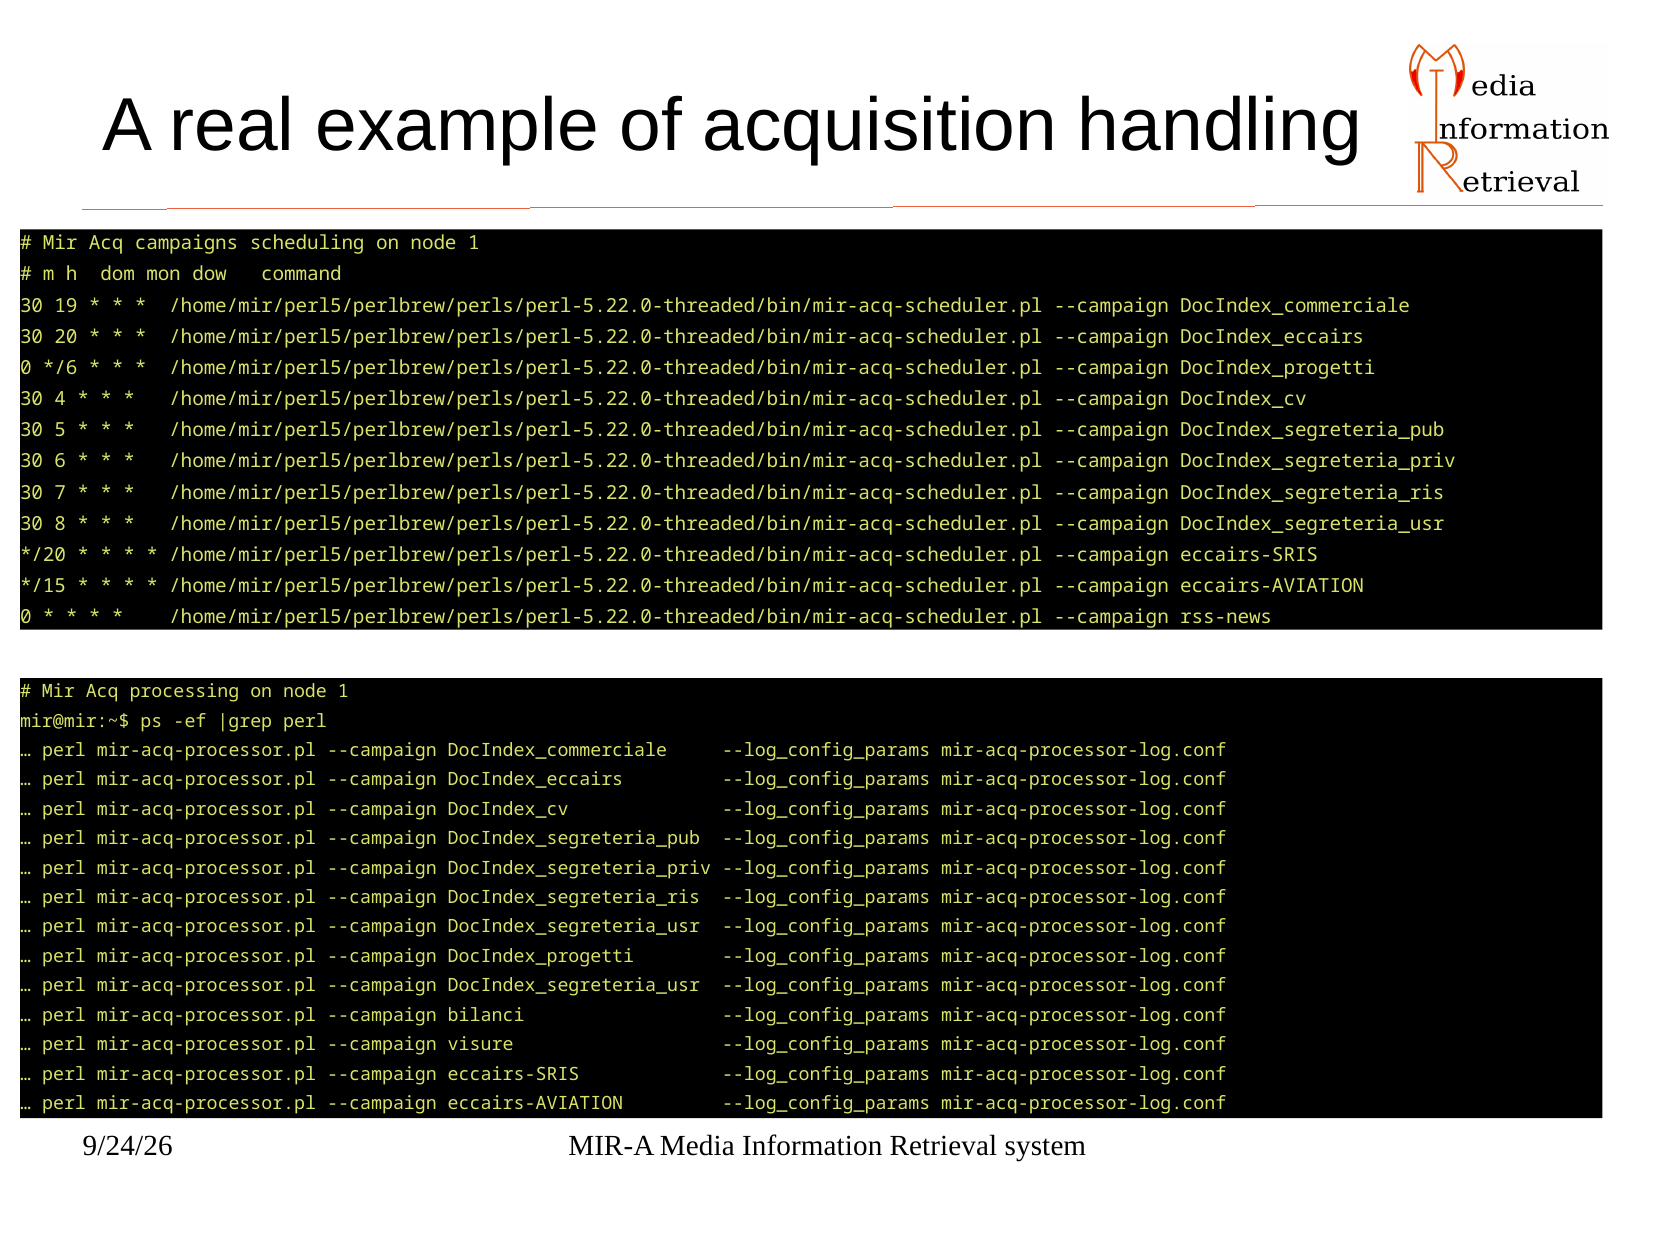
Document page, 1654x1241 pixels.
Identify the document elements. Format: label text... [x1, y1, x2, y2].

list # Mir Acq processing on node 1 mir@mir:~$ ps -ef |grep perl … perl mir-acq-processor.pl --campaign DocIndex_commerciale --log_config_params mir-acq-processor-log.conf … perl mir-acq-processor.pl --campaign DocIndex_eccairs --log_config_params mir-acq-processor-log.conf … perl mir-acq-processor.pl --campaign DocIndex_cv --log_config_params mir-acq-processor-log.conf … perl mir-acq-processor.pl --campaign DocIndex_segreteria_pub --log_config_params mir-acq-processor-log.conf … perl mir-acq-processor.pl --campaign DocIndex_segreteria_priv --log_config_params mir-acq-processor-log.conf … perl mir-acq-processor.pl --campaign DocIndex_segreteria_ris --log_config_params mir-acq-processor-log.conf … perl mir-acq-processor.pl --campaign DocIndex_segreteria_usr --log_config_params mir-acq-processor-log.conf … perl mir-acq-processor.pl --campaign DocIndex_progetti --log_config_params mir-acq-processor-log.conf … perl mir-acq-processor.pl --campaign DocIndex_segreteria_usr --log_config_params mir-acq-processor-log.conf … perl mir-acq-processor.pl --campaign bilanci --log_config_params mir-acq-processor-log.conf … perl mir-acq-processor.pl --campaign visure --log_config_params mir-acq-processor-log.conf … perl mir-acq-processor.pl --campaign eccairs-SRIS --log_config_params mir-acq-processor-log.conf … perl mir-acq-processor.pl --campaign eccairs-AVIATION --log_config_params mir-acq-processor-log.conf [20, 678, 1603, 1119]
picture [1411, 43, 1610, 198]
title A real example of acquisition handling [55, 31, 1411, 218]
list # Mir Acq campaigns scheduling on node 1 # m h dom mon dow command 30 19 * * * /home/mir/perl5/perlbrew/perls/perl-5.22.0-threaded/bin/mir-acq-scheduler.pl --campaign DocIndex_commerciale 30 20 * * * /home/mir/perl5/perlbrew/perls/perl-5.22.0-threaded/bin/mir-acq-scheduler.pl --campaign DocIndex_eccairs 0 */6 * * * /home/mir/perl5/perlbrew/perls/perl-5.22.0-threaded/bin/mir-acq-scheduler.pl --campaign DocIndex_progetti 30 4 * * * /home/mir/perl5/perlbrew/perls/perl-5.22.0-threaded/bin/mir-acq-scheduler.pl --campaign DocIndex_cv 30 5 * * * /home/mir/perl5/perlbrew/perls/perl-5.22.0-threaded/bin/mir-acq-scheduler.pl --campaign DocIndex_segreteria_pub 30 6 * * * /home/mir/perl5/perlbrew/perls/perl-5.22.0-threaded/bin/mir-acq-scheduler.pl --campaign DocIndex_segreteria_priv 30 7 * * * /home/mir/perl5/perlbrew/perls/perl-5.22.0-threaded/bin/mir-acq-scheduler.pl --campaign DocIndex_segreteria_ris 30 8 * * * /home/mir/perl5/perlbrew/perls/perl-5.22.0-threaded/bin/mir-acq-scheduler.pl --campaign DocIndex_segreteria_usr */20 * * * * /home/mir/perl5/perlbrew/perls/perl-5.22.0-threaded/bin/mir-acq-scheduler.pl --campaign eccairs-SRIS */15 * * * * /home/mir/perl5/perlbrew/perls/perl-5.22.0-threaded/bin/mir-acq-scheduler.pl --campaign eccairs-AVIATION 0 * * * * /home/mir/perl5/perlbrew/perls/perl-5.22.0-threaded/bin/mir-acq-scheduler.pl --campaign rss-news [20, 229, 1603, 630]
